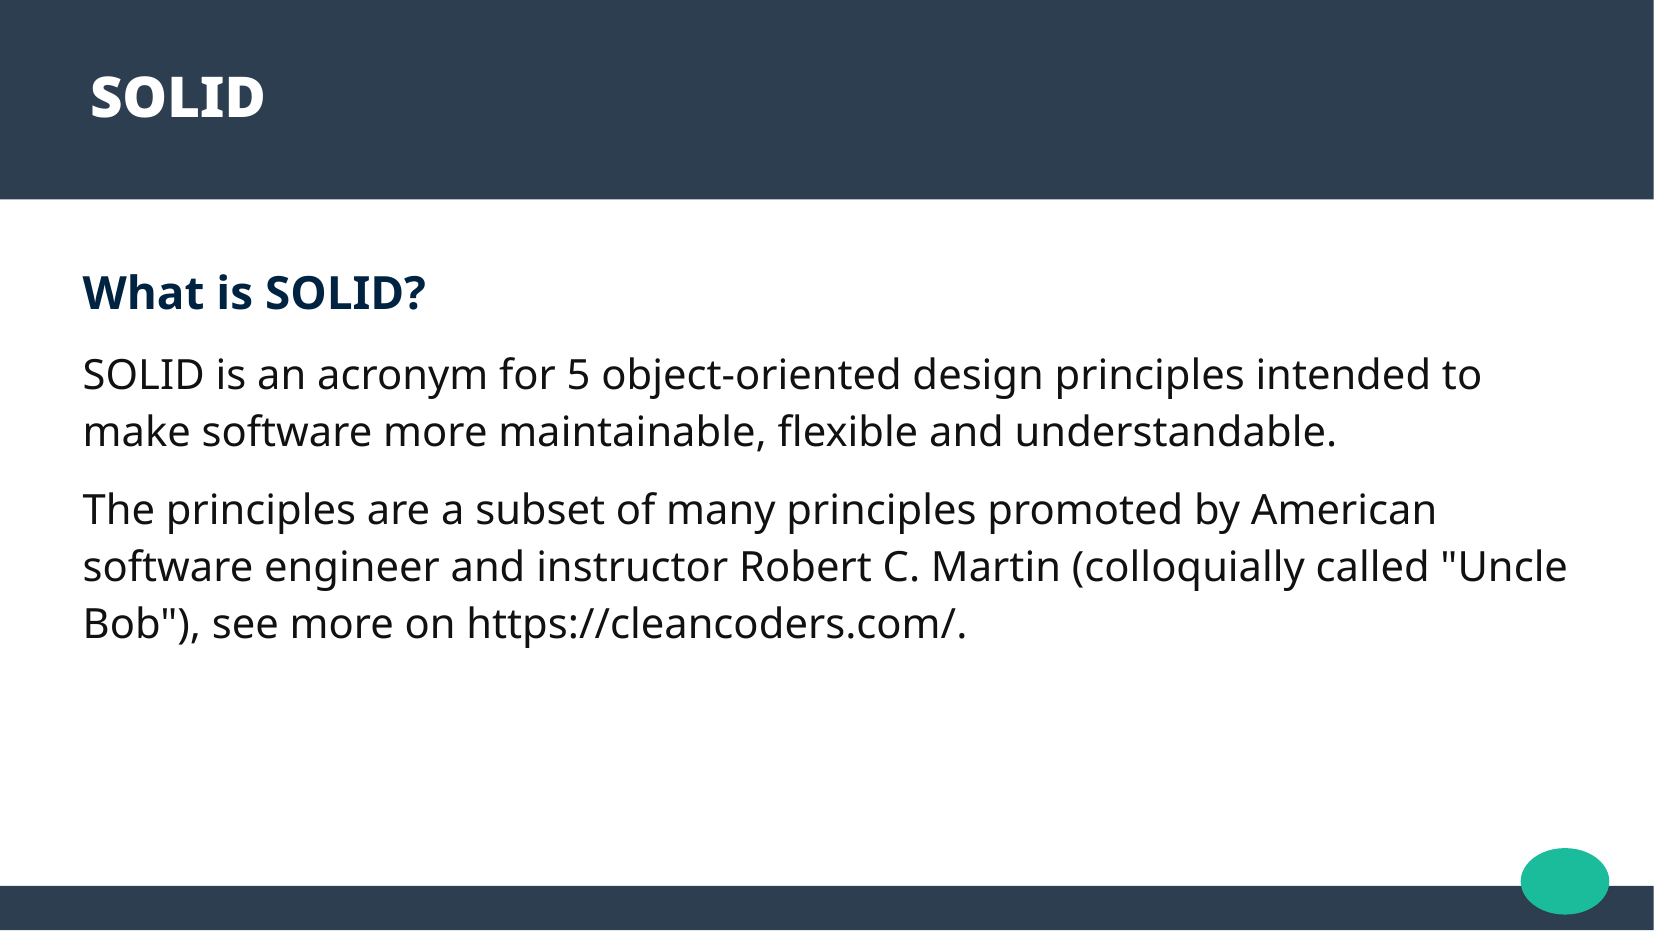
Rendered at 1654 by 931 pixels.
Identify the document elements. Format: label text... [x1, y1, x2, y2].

title SOLID [90, 37, 1595, 155]
subtitle What is SOLID? SOLID is an acronym for 5 object-oriented design principles intended to make software more maintainable, flexible and understandable. The principles are a subset of many principles promoted by American software engineer and instructor Robert C. Martin (colloquially called "Uncle Bob"), see more on https://cleancoders.com/. [82, 225, 1571, 765]
